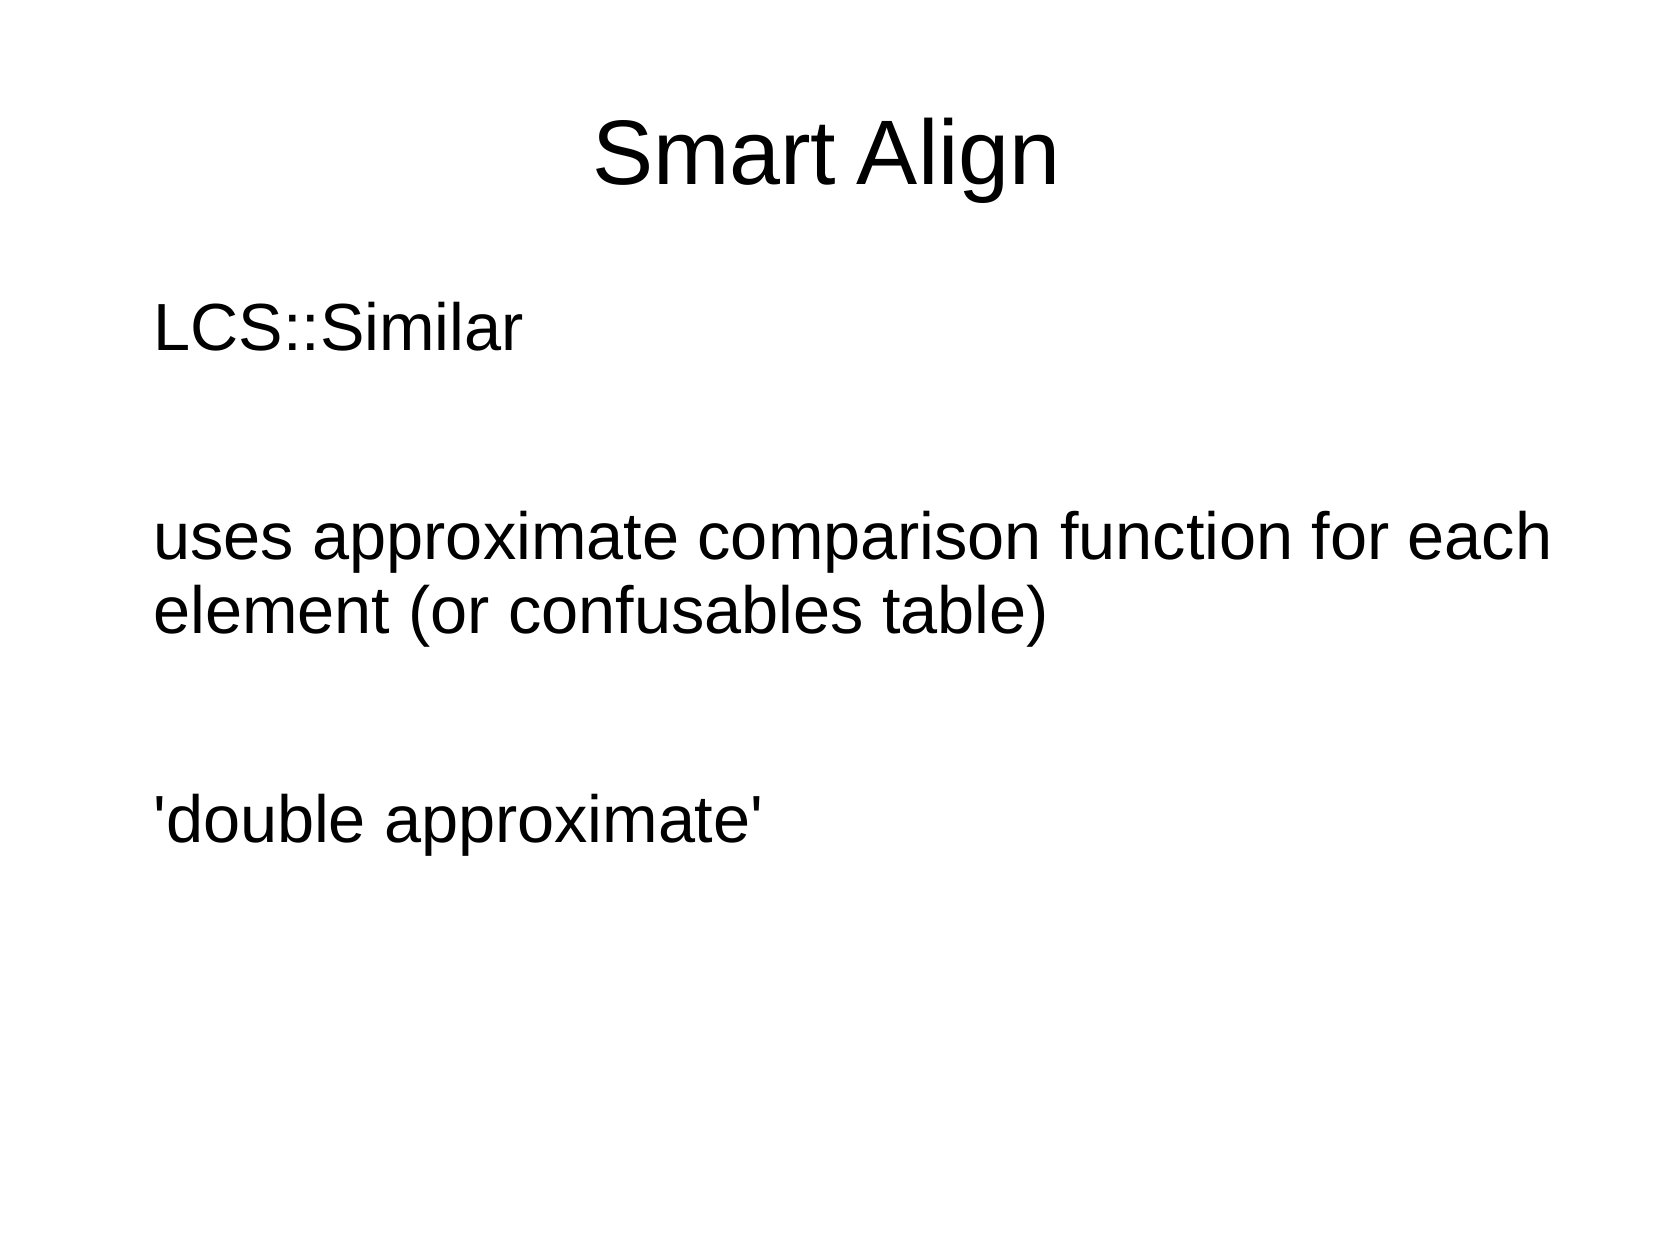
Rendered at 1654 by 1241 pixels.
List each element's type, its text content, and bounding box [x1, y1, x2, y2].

list LCS::Similar uses approximate comparison function for each element (or confusables table) 'double approximate' [82, 290, 1571, 1010]
title Smart Align [82, 49, 1571, 257]
